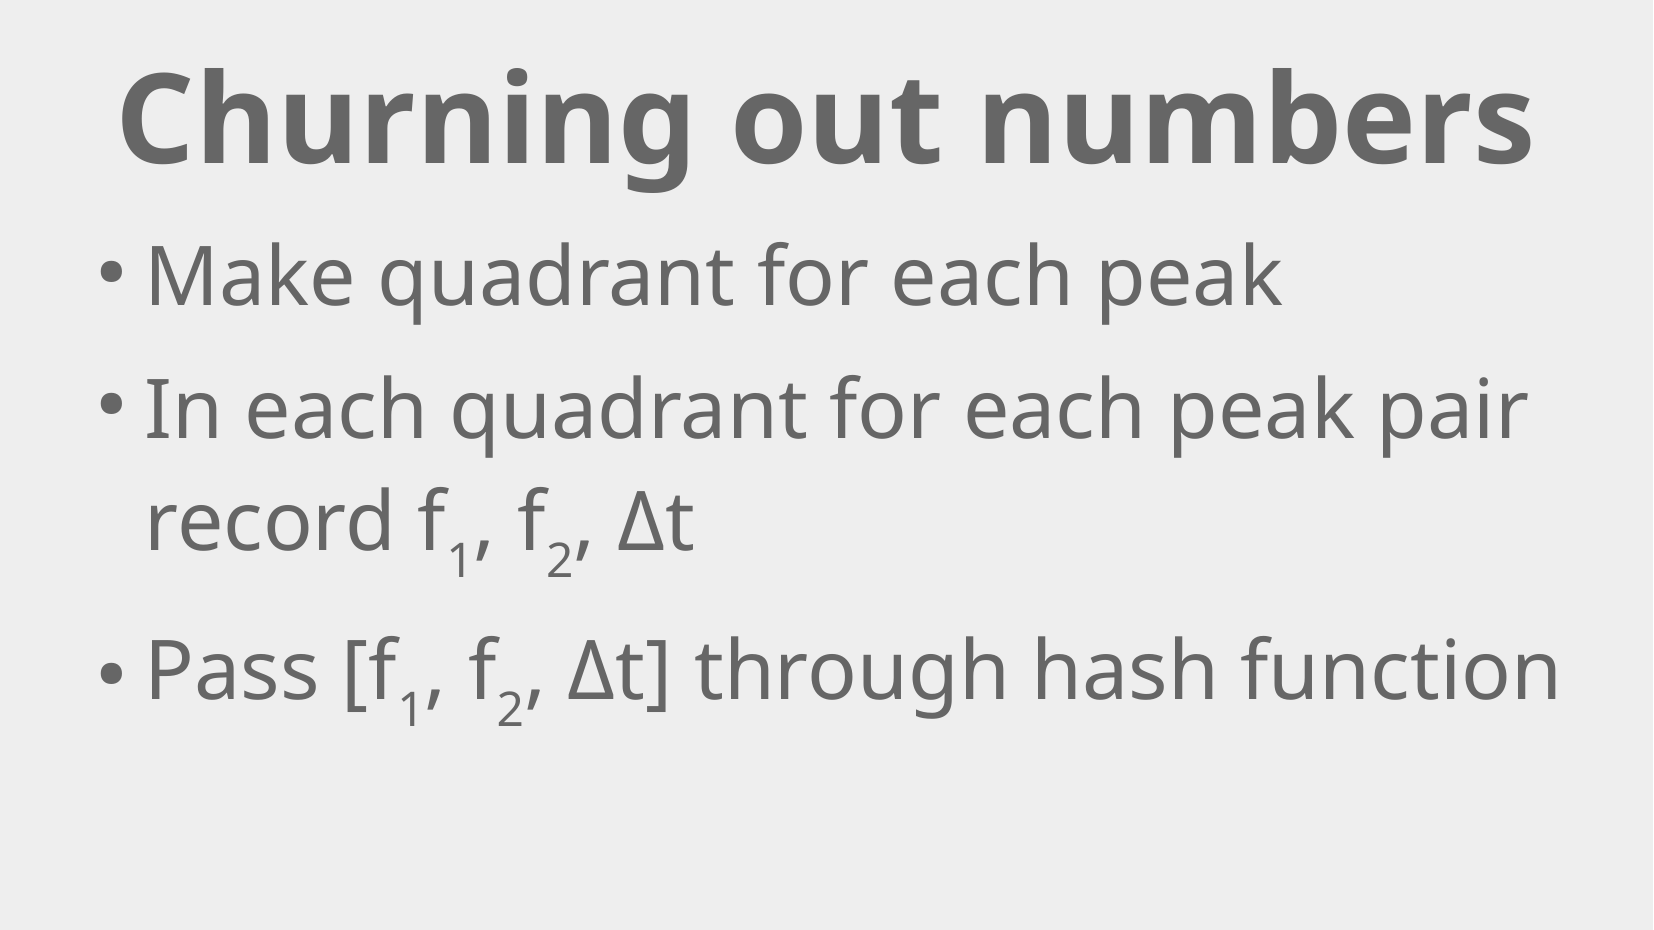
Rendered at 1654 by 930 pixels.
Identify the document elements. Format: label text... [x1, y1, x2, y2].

list Make quadrant for each peak In each quadrant for each peak pair record f1, f2, Δt Pass [f1, f2, Δt] through hash function [80, 217, 1569, 757]
title Churning out numbers [82, 36, 1571, 193]
